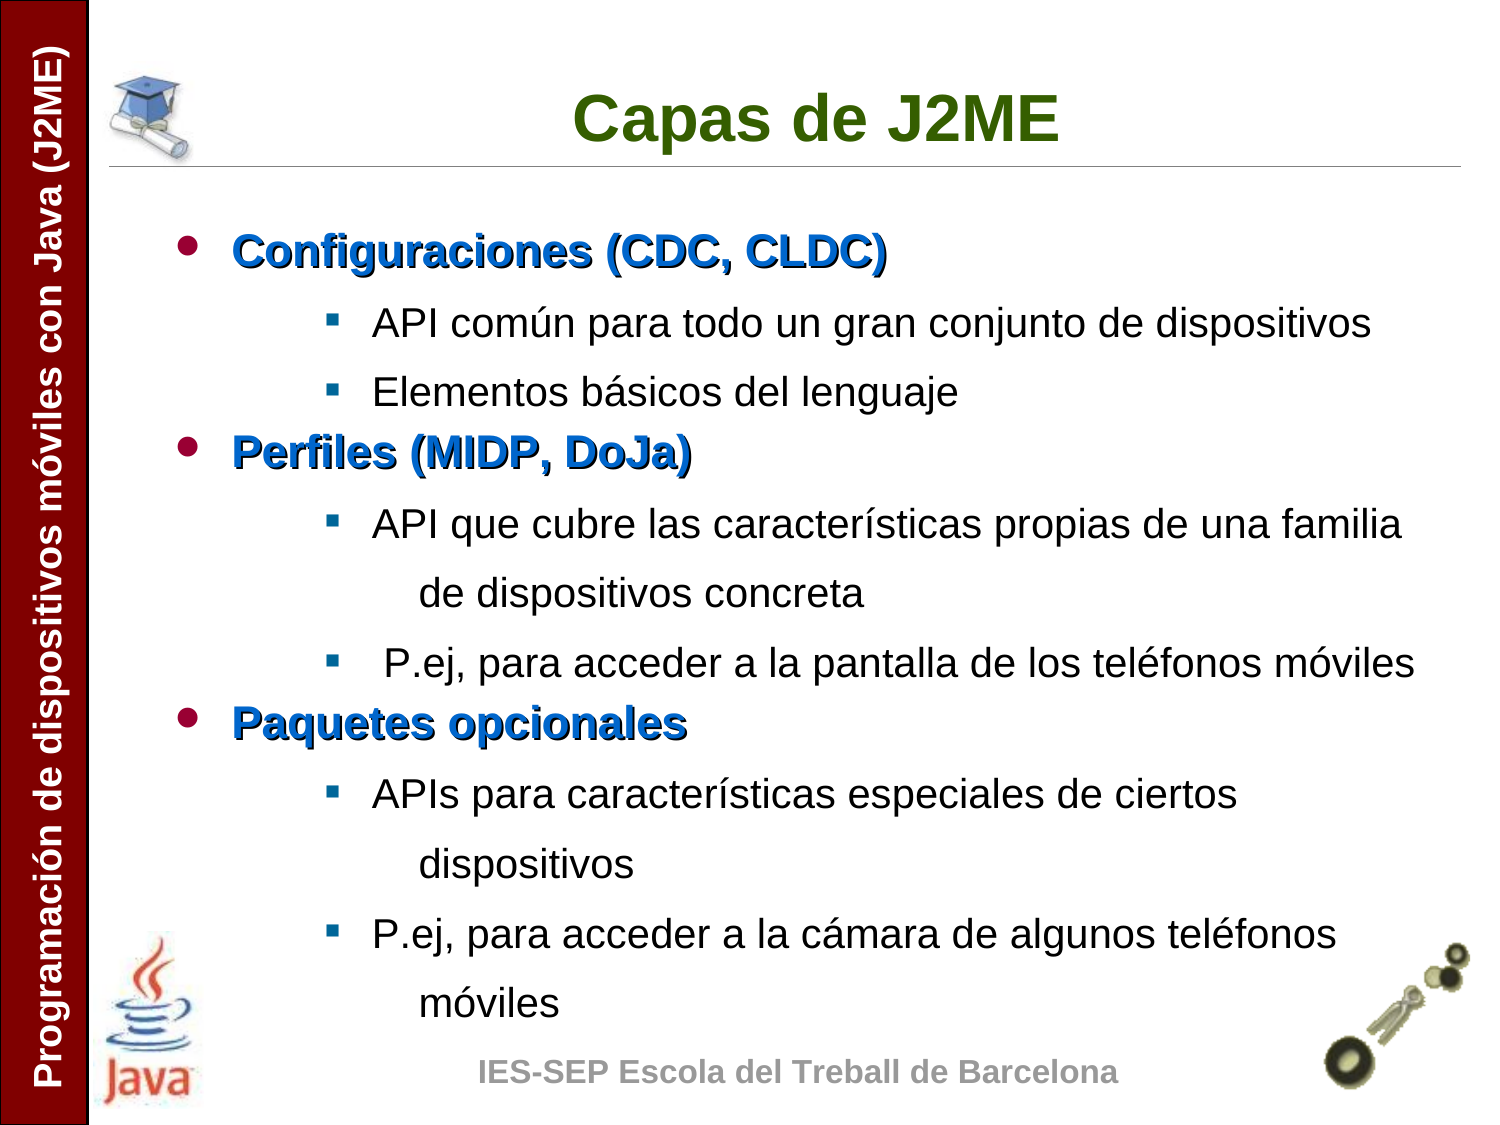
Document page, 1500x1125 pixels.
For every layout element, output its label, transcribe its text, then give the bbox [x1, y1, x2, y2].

list Configuraciones (CDC, CLDC) API común para todo un gran conjunto de dispositivos Elementos básicos del lenguaje Perfiles (MIDP, DoJa) API que cubre las características propias de una familia de dispositivos concreta P.ej, para acceder a la pantalla de los teléfonos móviles Paquetes opcionales APIs para características especiales de ciertos dispositivos P.ej, para acceder a la cámara de algunos teléfonos móviles [174, 224, 1451, 988]
picture [1322, 939, 1471, 1094]
title Capas de J2ME [211, 75, 1424, 163]
picture [93, 61, 206, 174]
picture [93, 931, 204, 1109]
